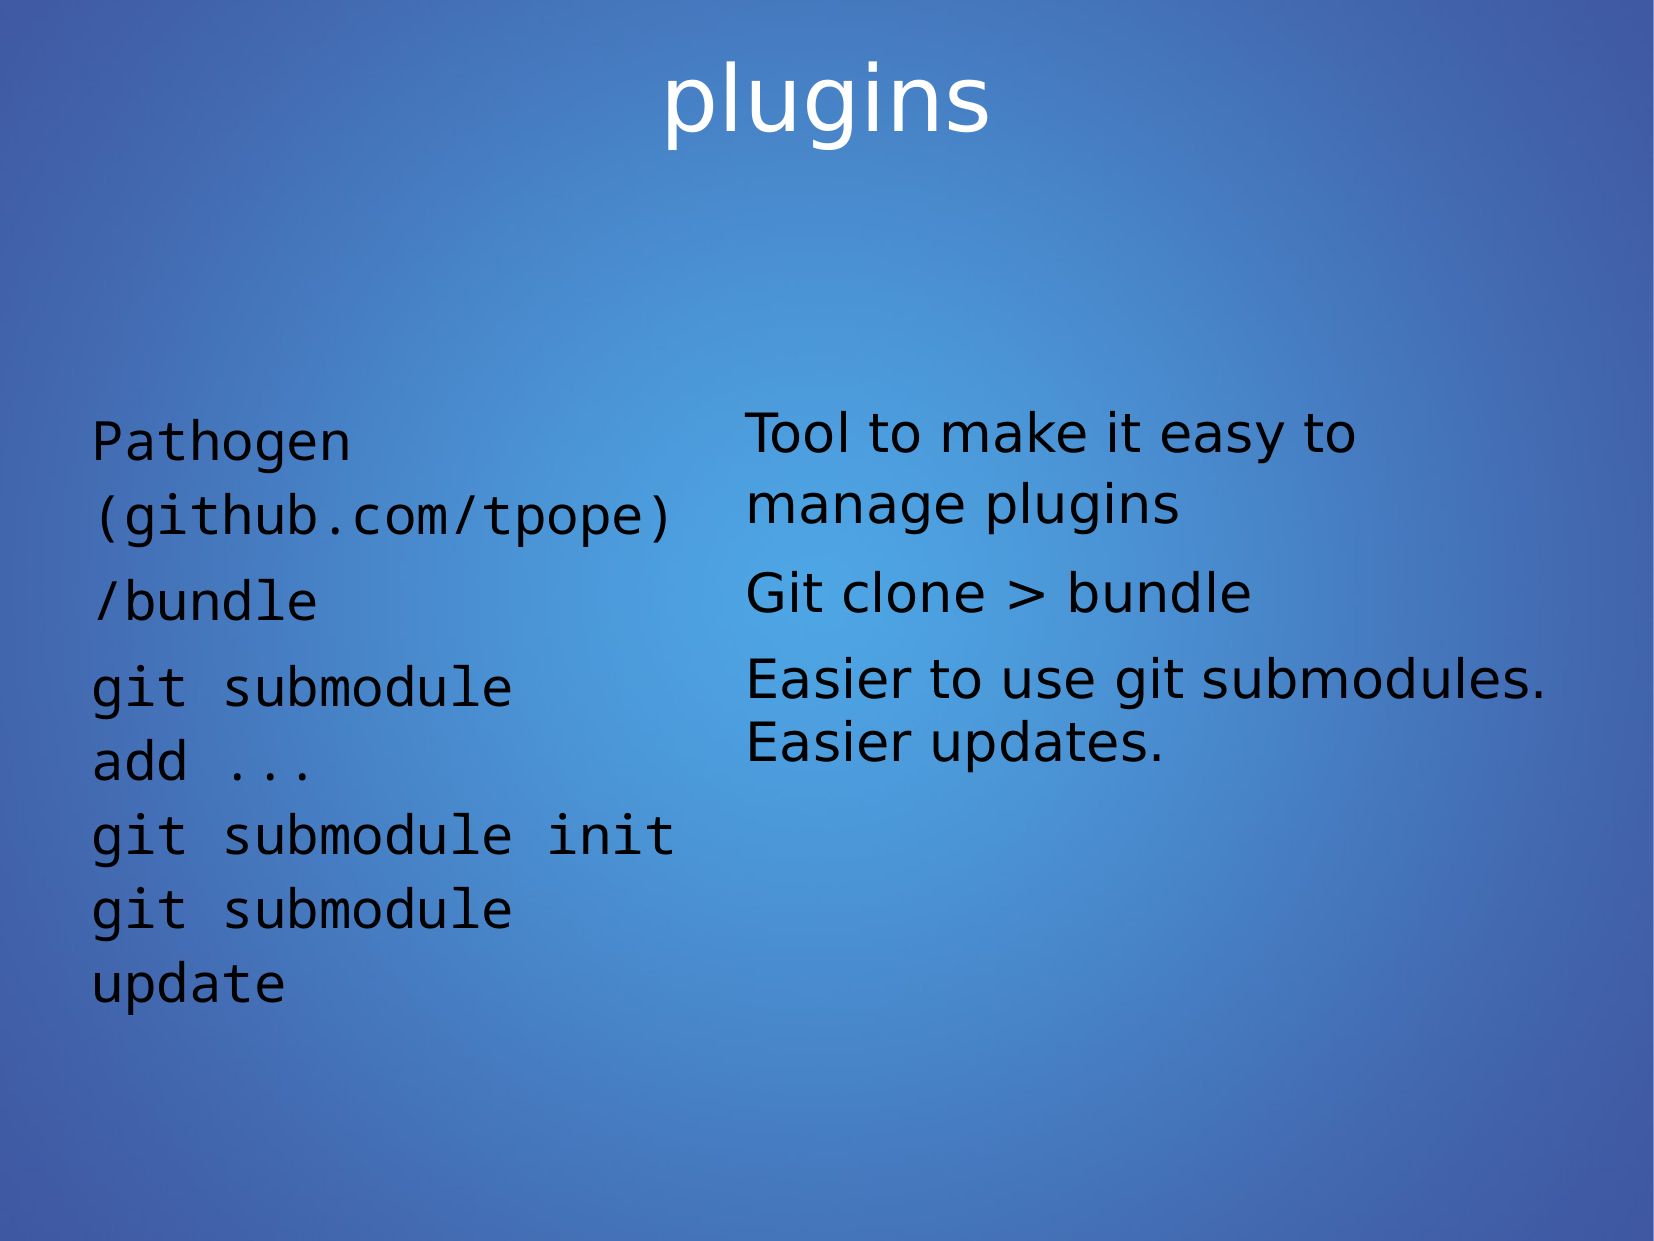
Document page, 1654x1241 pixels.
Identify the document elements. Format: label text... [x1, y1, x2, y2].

table_header Tool to make it easy to manage plugins [740, 397, 1568, 557]
table_cell Easier to use git submodules. Easier updates. [740, 643, 1568, 1024]
title plugins [82, 23, 1571, 175]
table_cell Git clone > bundle [740, 557, 1568, 643]
table_cell /bundle [86, 557, 740, 643]
picture [0, 0, 1654, 1241]
table_header Pathogen (github.com/tpope) [86, 397, 740, 557]
table_cell git submodule add ... git submodule init git submodule update [86, 643, 740, 1024]
